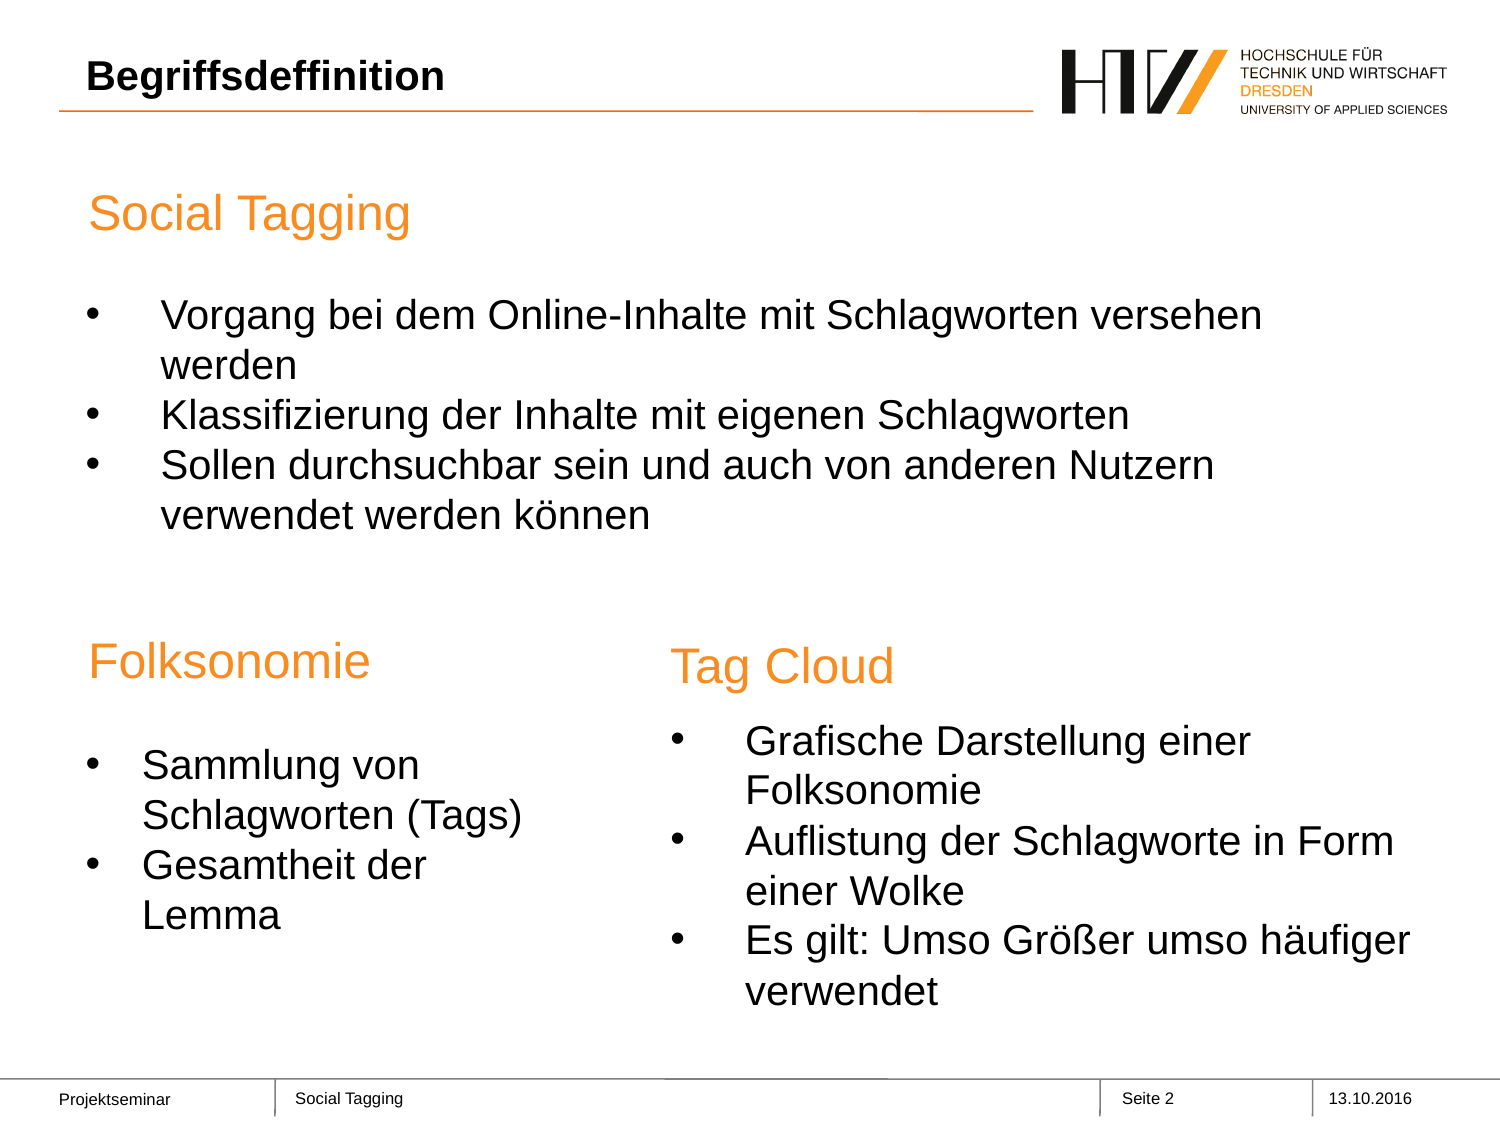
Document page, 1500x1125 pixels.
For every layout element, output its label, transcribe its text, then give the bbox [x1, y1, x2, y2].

text_box Sammlung von Schlagworten (Tags) Gesamtheit der Lemma [70, 730, 564, 946]
text_box Grafische Darstellung einer Folksonomie Auflistung der Schlagworte in Form einer Wolke Es gilt: Umso Größer umso häufiger verwendet [655, 705, 1447, 1021]
text_box Tag Cloud [655, 646, 1146, 701]
title Begriffsdeffinition [70, 29, 1040, 117]
text_box Social Tagging [73, 172, 564, 248]
text_box Vorgang bei dem Online-Inhalte mit Schlagworten versehen werden Klassifizierung der Inhalte mit eigenen Schlagworten Sollen durchsuchbar sein und auch von anderen Nutzern verwendet werden können [70, 280, 1386, 646]
text_box Folksonomie [73, 646, 564, 697]
picture [1062, 47, 1447, 114]
